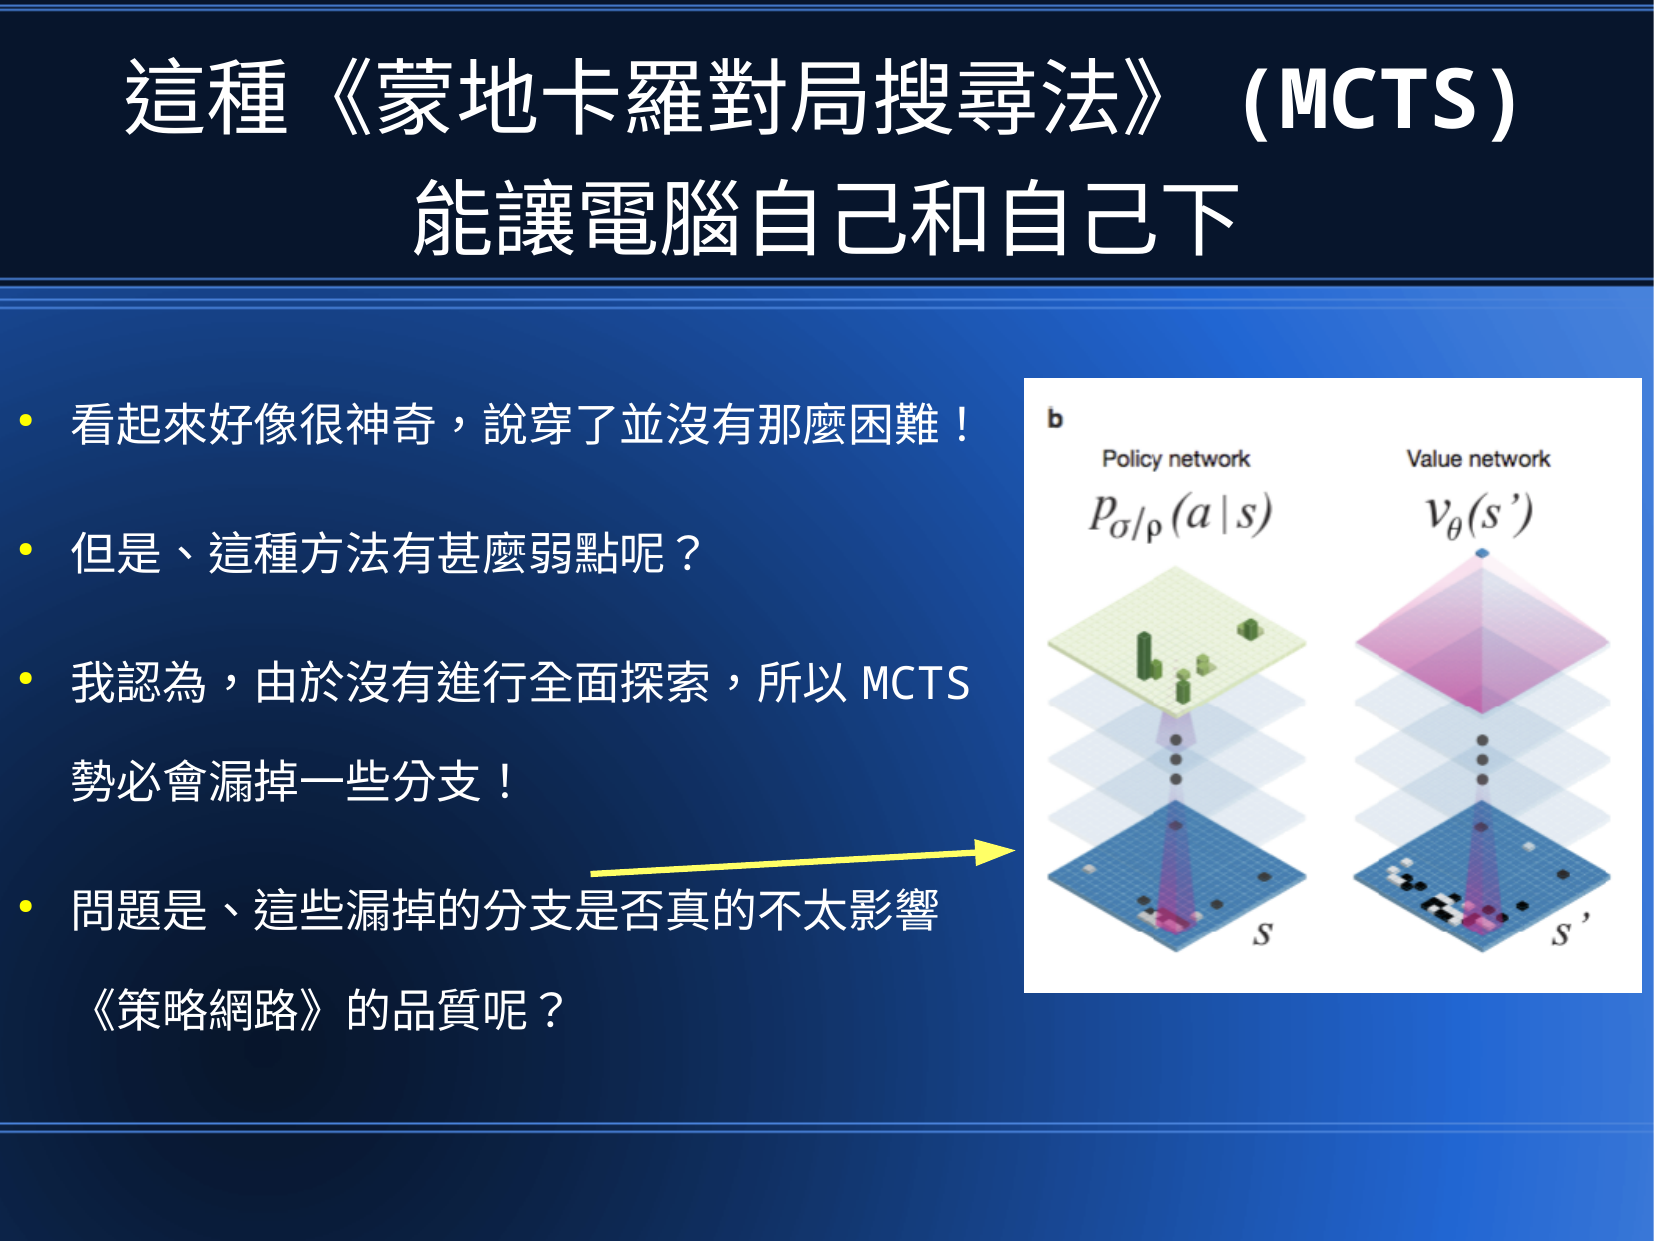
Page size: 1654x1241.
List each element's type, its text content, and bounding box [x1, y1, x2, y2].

list 看起來好像很神奇，說穿了並沒有那麼困難！ 但是、這種方法有甚麼弱點呢？ 我認為，由於沒有進行全面探索，所以MCTS勢必會漏掉一些分支！ 問題是、這些漏掉的分支是否真的不太影響《策略網路》的品質呢？ [0, 355, 1016, 1241]
picture [0, 0, 1654, 1241]
title 這種《蒙地卡羅對局搜尋法》(MCTS) 能讓電腦自己和自己下 [82, 49, 1571, 257]
